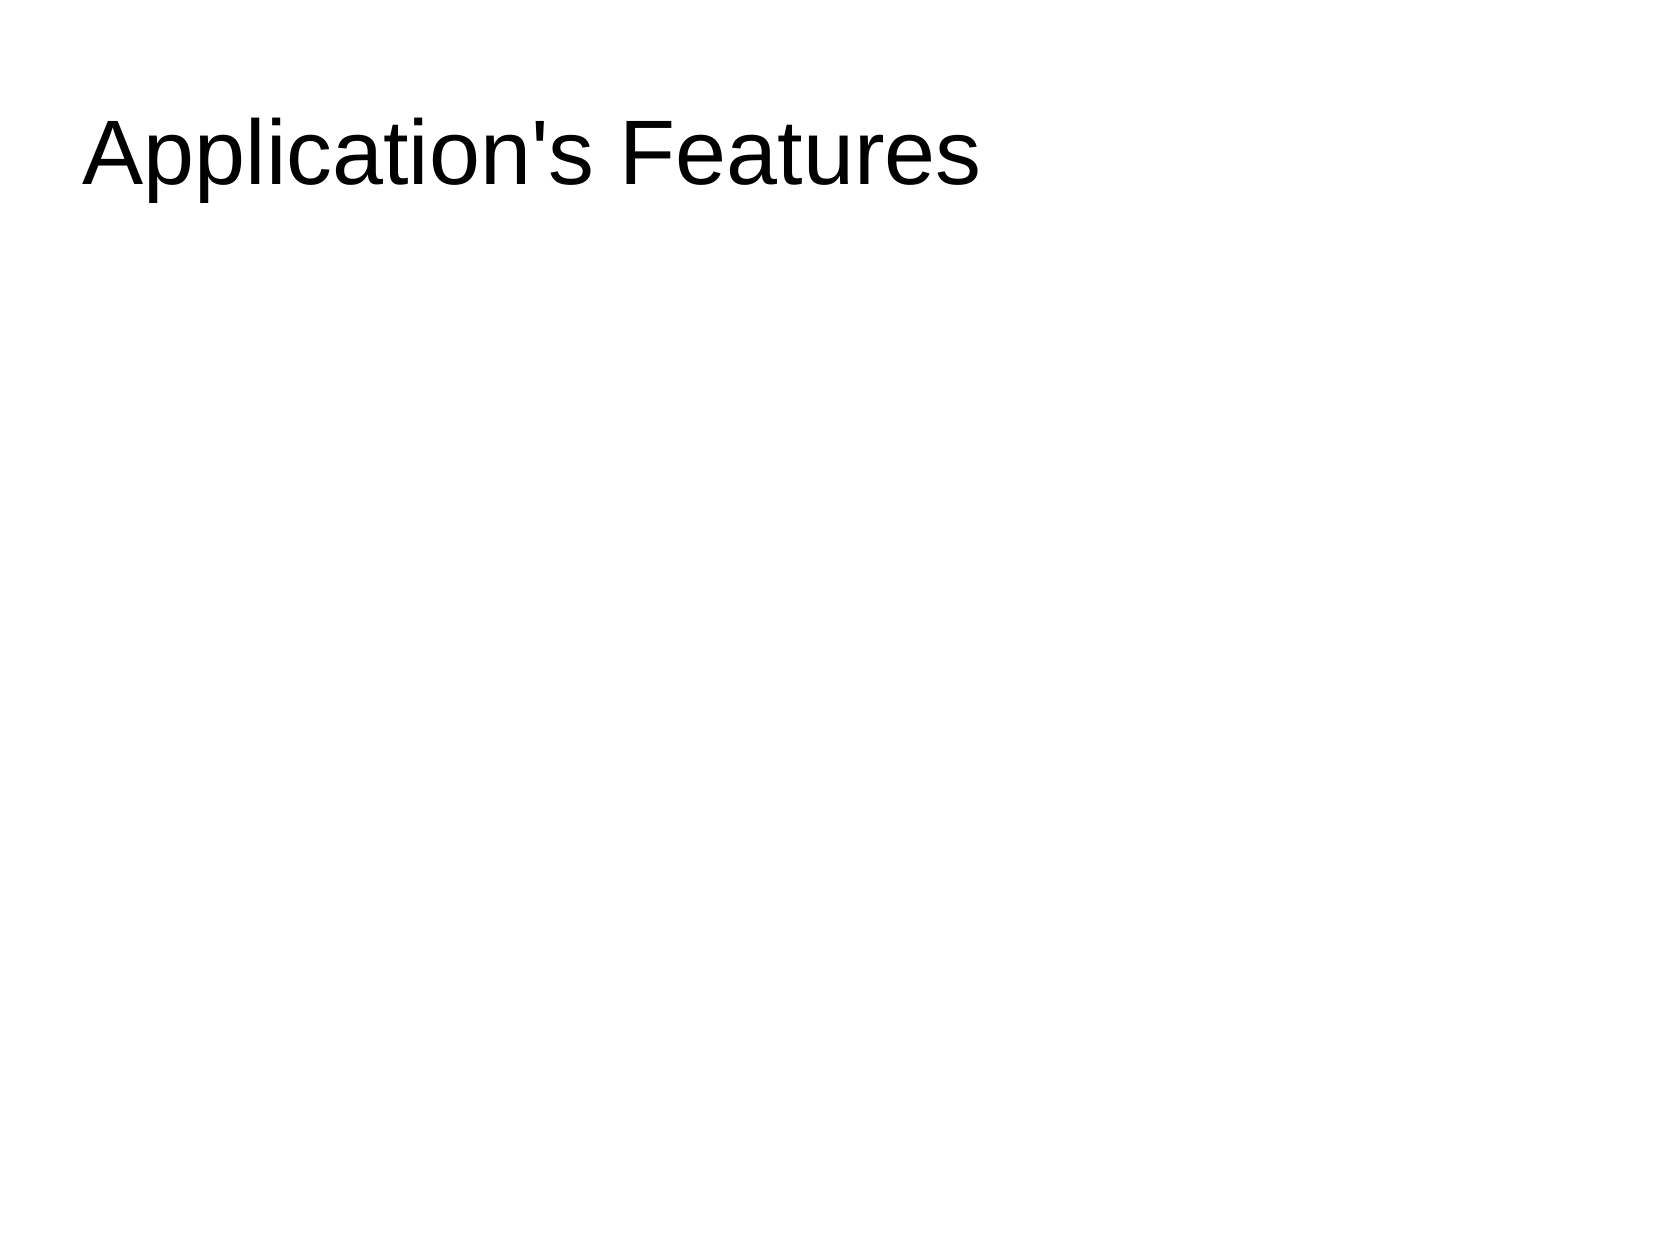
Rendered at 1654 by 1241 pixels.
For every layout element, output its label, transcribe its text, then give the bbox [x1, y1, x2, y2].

title Application's Features [82, 49, 1571, 257]
